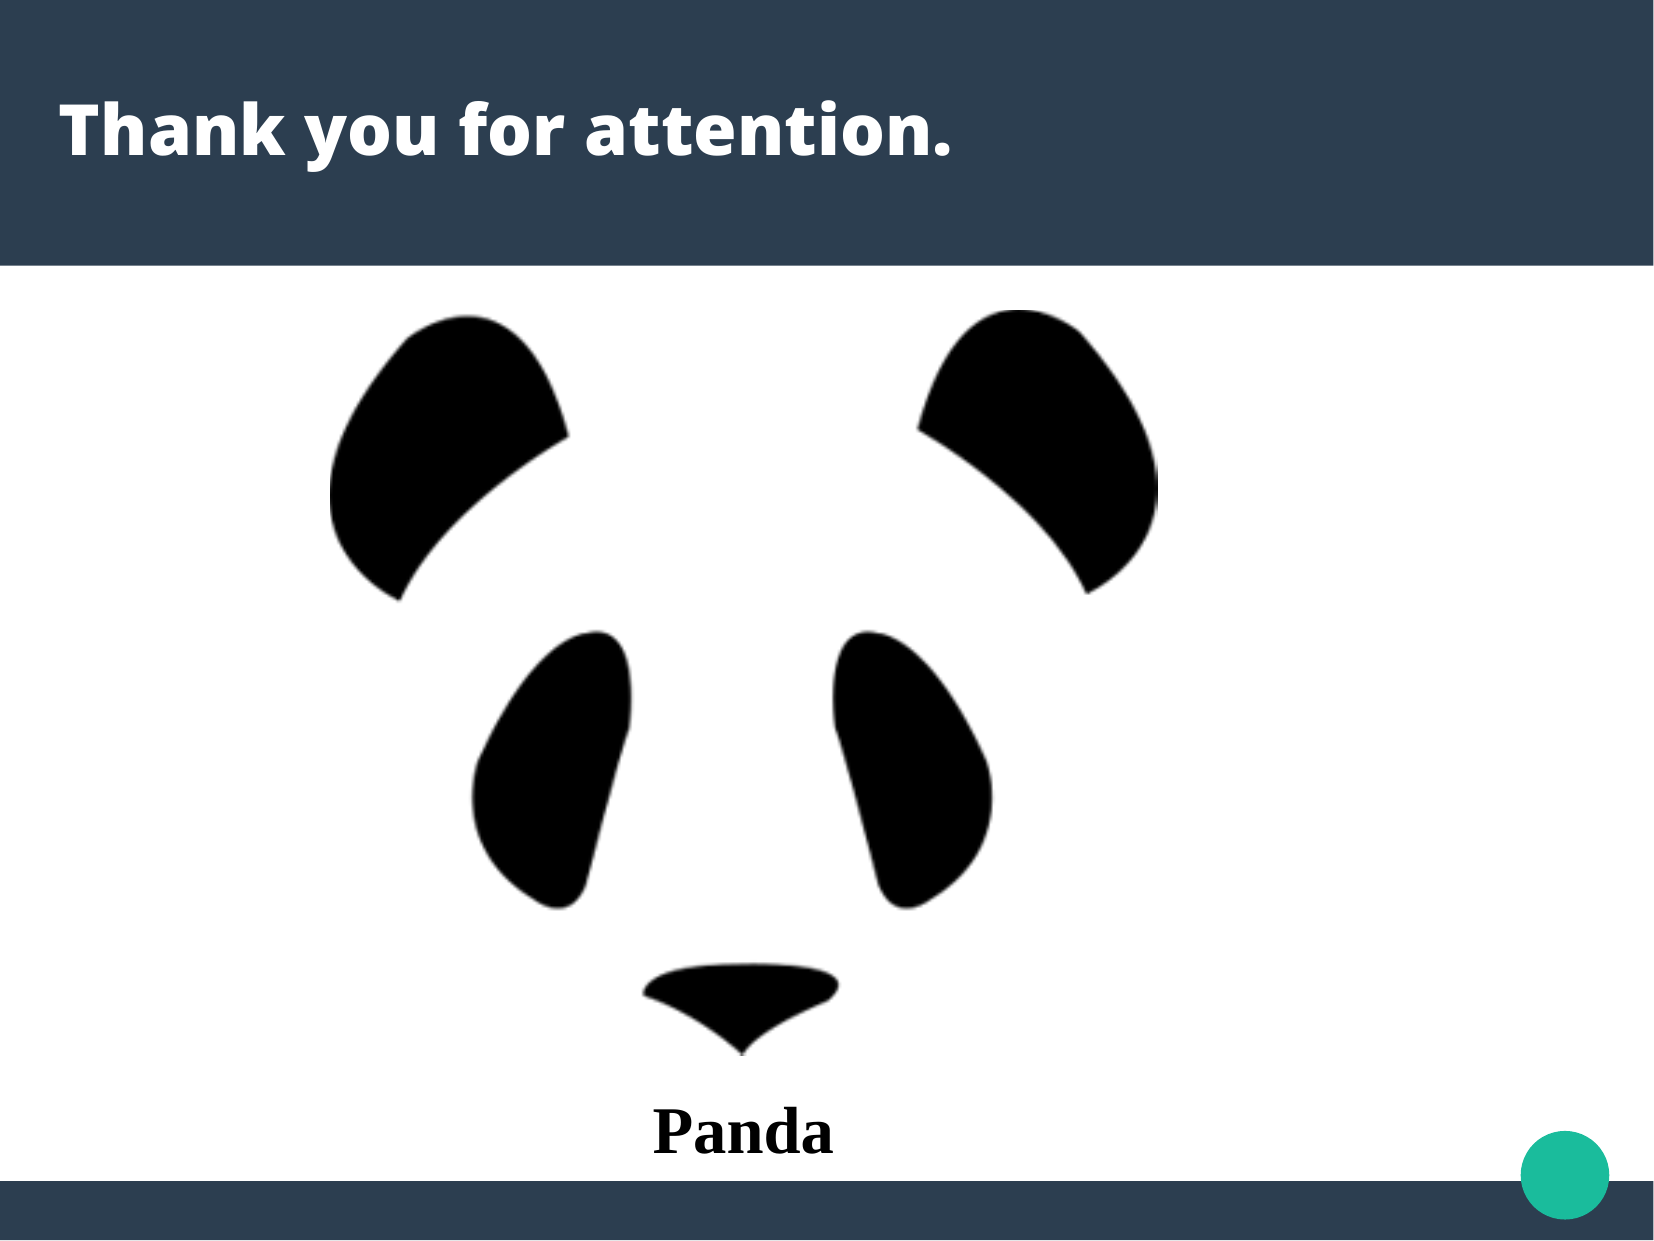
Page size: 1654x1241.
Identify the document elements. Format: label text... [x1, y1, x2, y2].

title Thank you for attention. [59, 49, 1595, 207]
text_box Panda [637, 1086, 969, 1241]
picture [330, 310, 1158, 1056]
